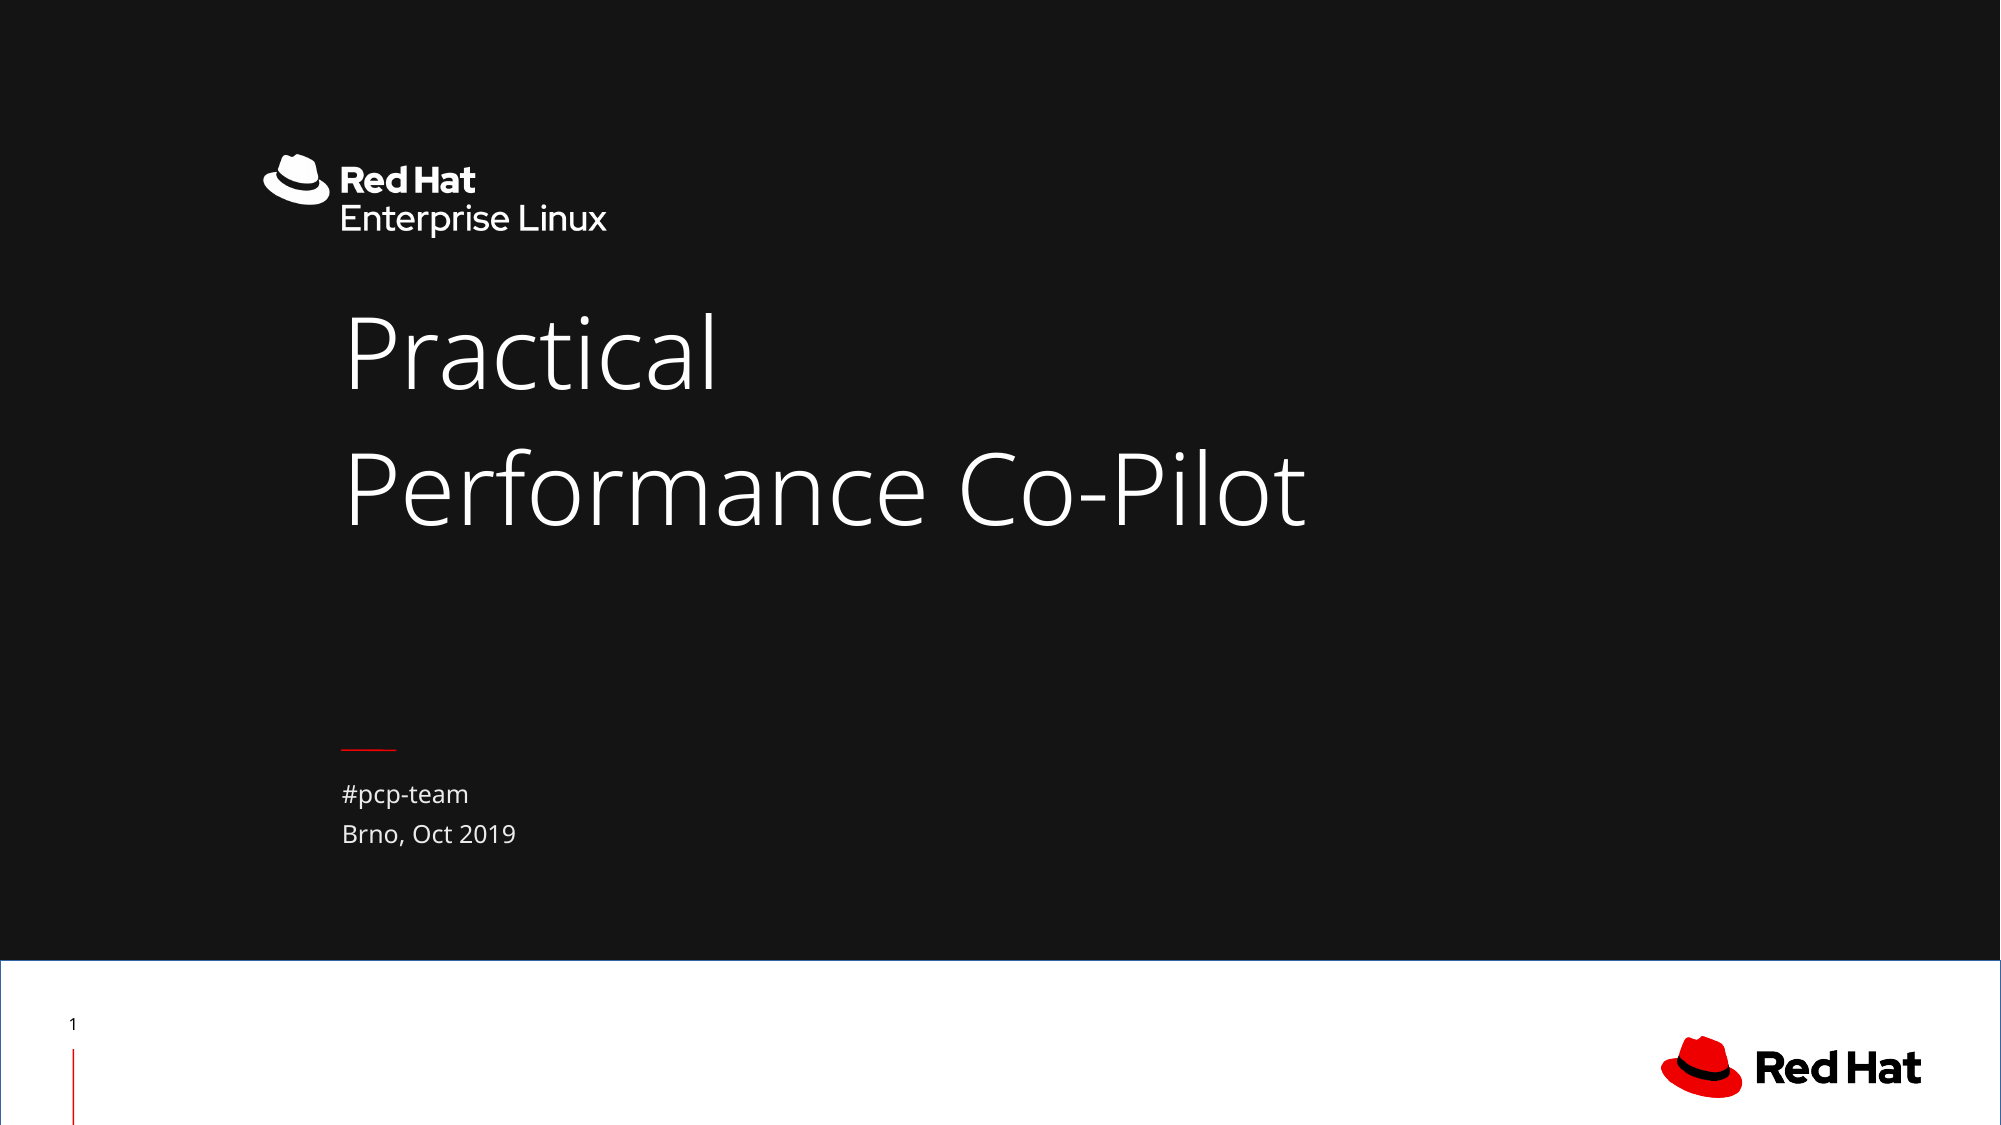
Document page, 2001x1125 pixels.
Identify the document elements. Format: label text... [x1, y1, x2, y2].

picture [1661, 1036, 1921, 1098]
text_box #pcp-team Brno, Oct 2019 [341, 767, 677, 868]
title Practical Performance Co-Pilot [341, 307, 1565, 555]
picture [263, 154, 607, 238]
